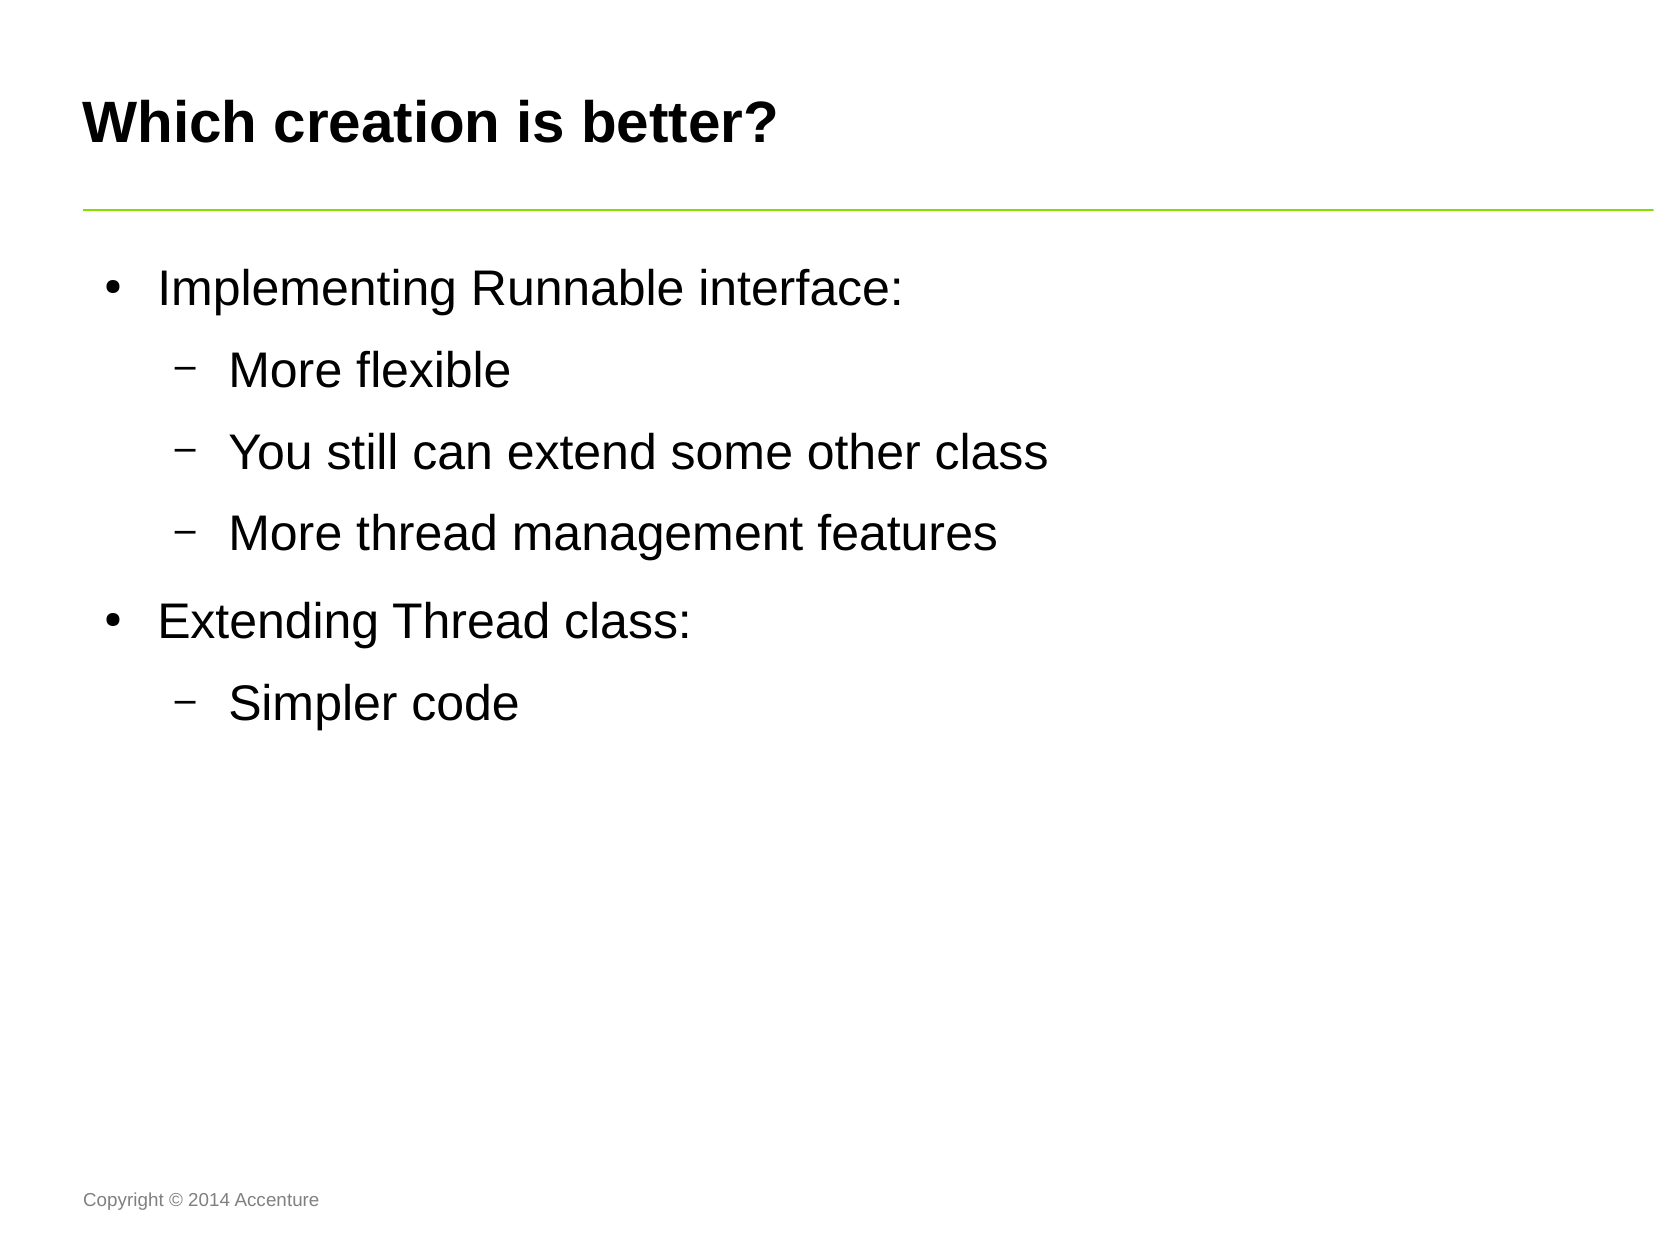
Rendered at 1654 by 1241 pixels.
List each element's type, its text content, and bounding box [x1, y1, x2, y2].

list Implementing Runnable interface: More flexible You still can extend some other class More thread management features Extending Thread class: Simpler code [86, 260, 1576, 1170]
title Which creation is better? [82, 67, 1571, 177]
